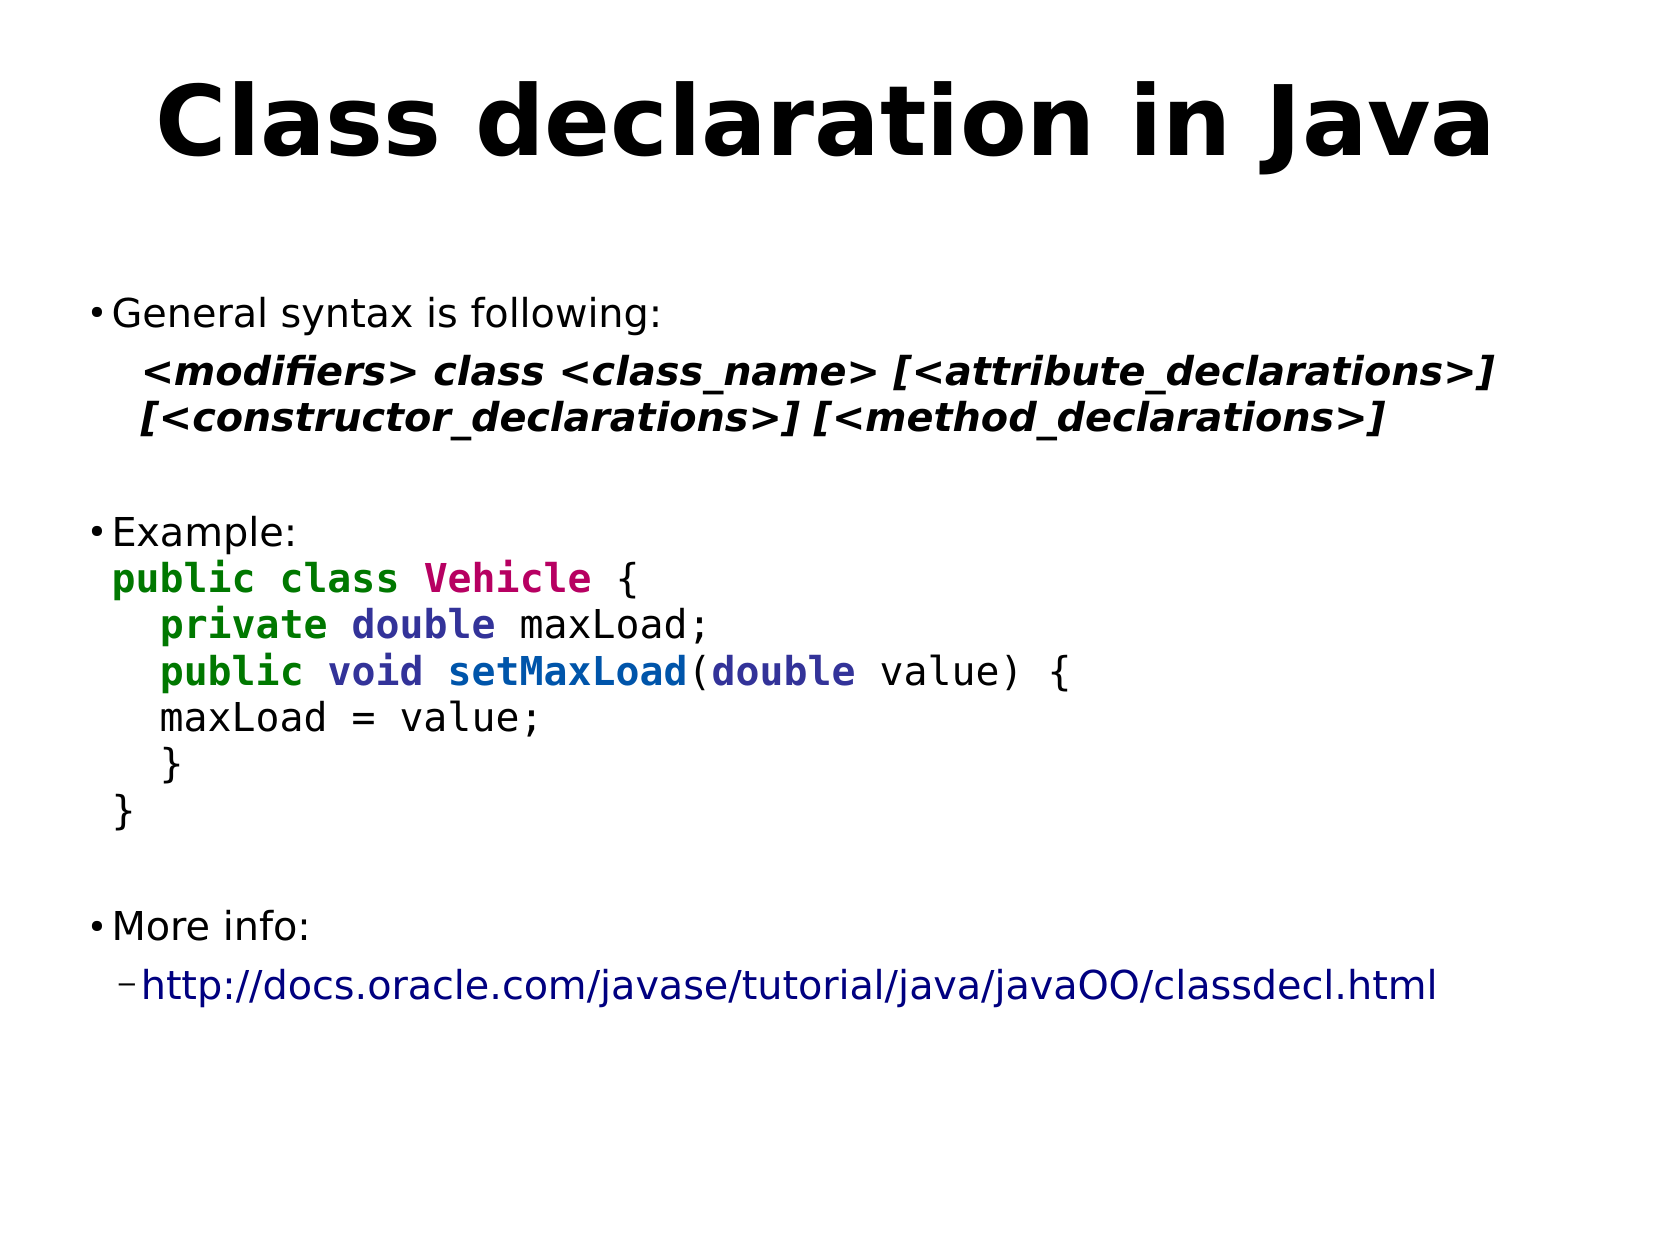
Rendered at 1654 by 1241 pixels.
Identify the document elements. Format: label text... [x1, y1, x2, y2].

title Class declaration in Java [82, 49, 1571, 196]
list General syntax is following: <modifiers> class <class_name> [<attribute_declarations>] [<constructor_declarations>] [<method_declarations>] Example: public class Vehicle { private double maxLoad; public void setMaxLoad(double value) { maxLoad = value; } } More info: http://docs.oracle.com/javase/tutorial/java/javaOO/classdecl.html [82, 290, 1538, 1010]
